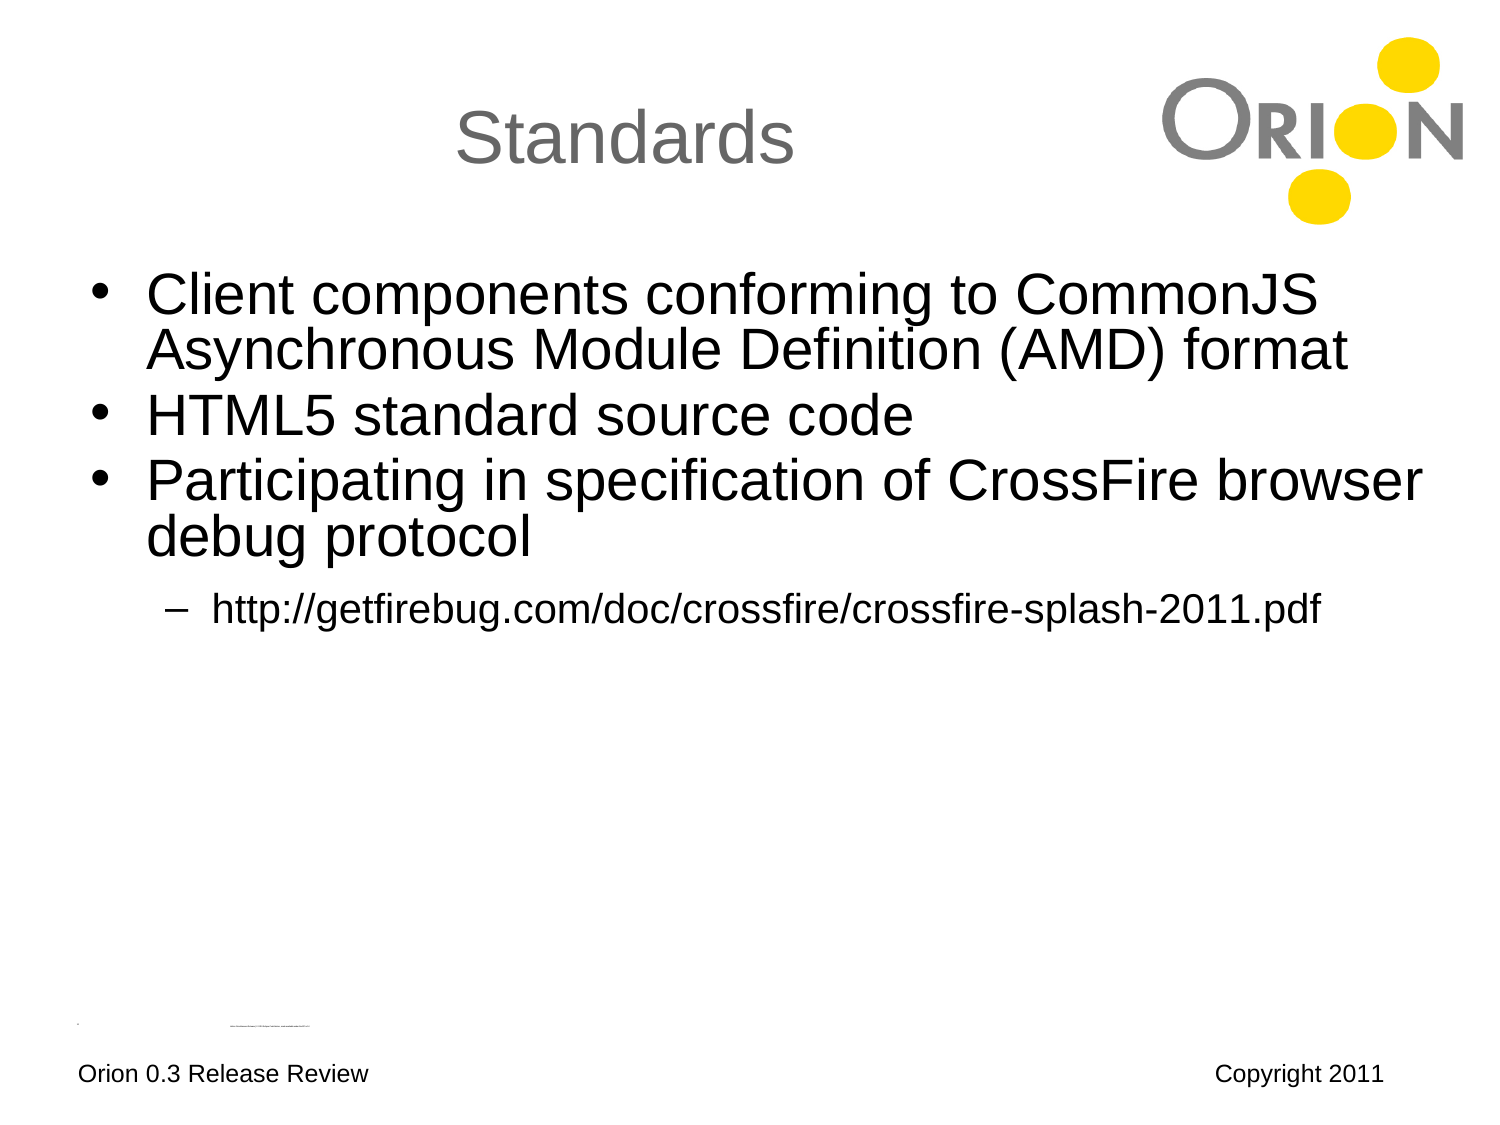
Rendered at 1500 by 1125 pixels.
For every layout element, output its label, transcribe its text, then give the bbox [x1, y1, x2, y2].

list Client components conforming to CommonJS Asynchronous Module Definition (AMD) format HTML5 standard source code Participating in specification of CrossFire browser debug protocol http://getfirebug.com/doc/crossfire/crossfire-splash-2011.pdf [75, 262, 1500, 1006]
picture [1162, 37, 1463, 225]
title Standards [74, 45, 1176, 233]
